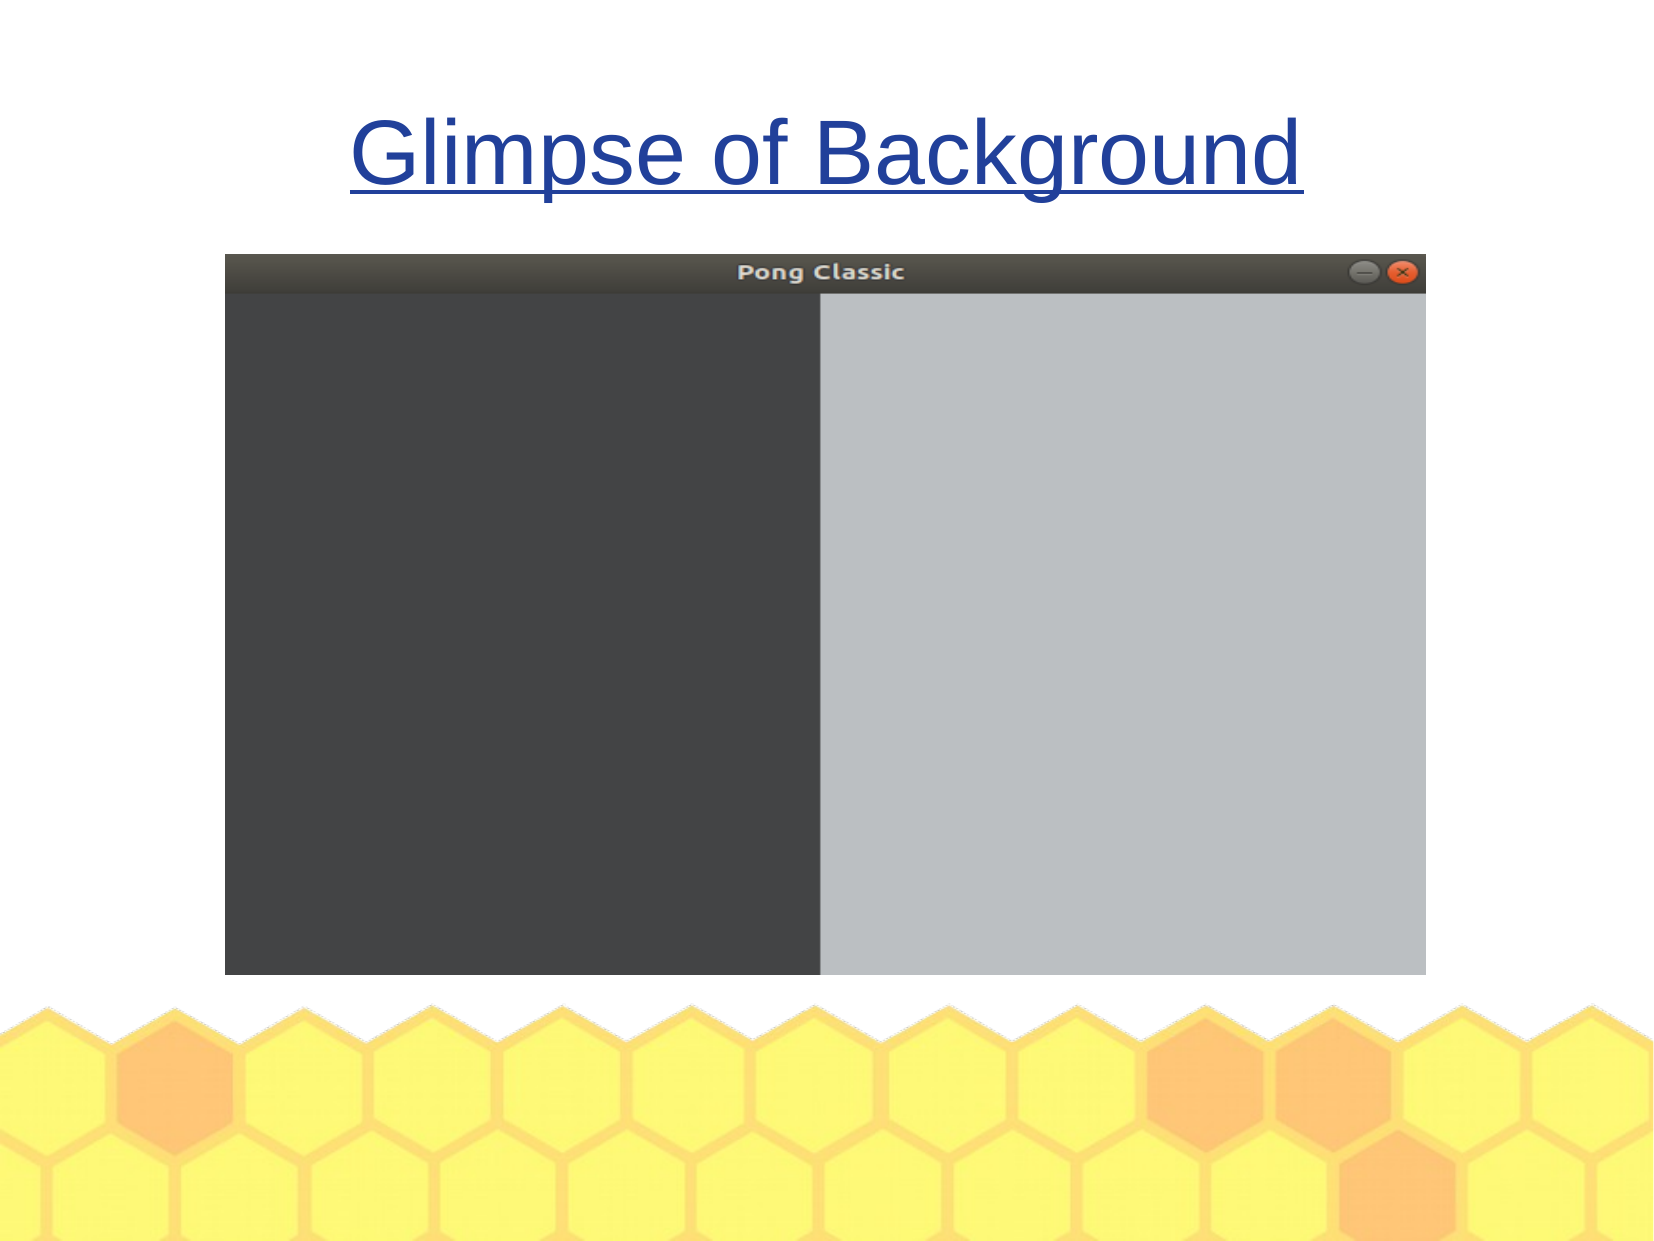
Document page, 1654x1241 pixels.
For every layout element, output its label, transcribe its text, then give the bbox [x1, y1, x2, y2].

picture [0, 1001, 1654, 1241]
title Glimpse of Background [82, 49, 1571, 257]
picture [225, 254, 1426, 975]
